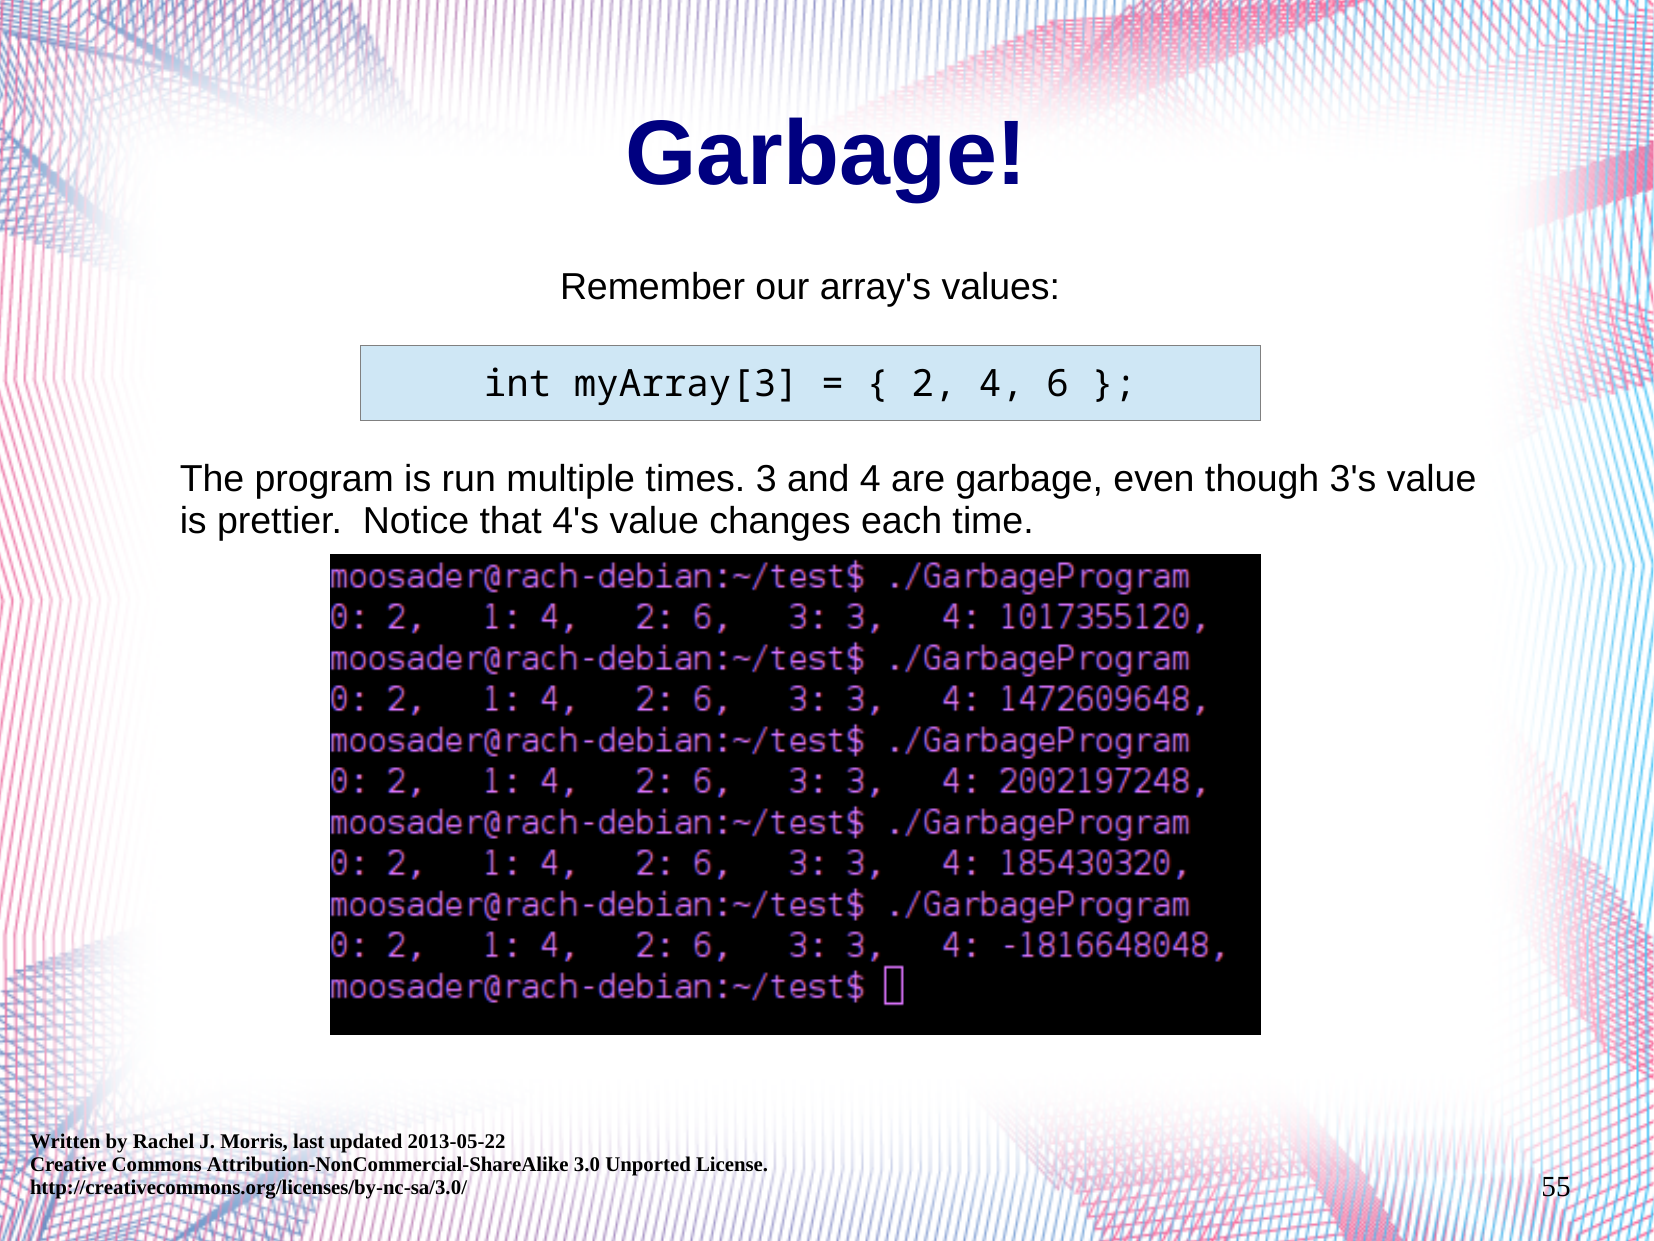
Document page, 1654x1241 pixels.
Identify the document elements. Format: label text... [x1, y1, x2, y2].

title Garbage! [82, 49, 1571, 257]
text_box The program is run multiple times. 3 and 4 are garbage, even though 3's value is prettier. Notice that 4's value changes each time. [165, 450, 1501, 549]
text_box int myArray[3] = { 2, 4, 6 }; [360, 345, 1261, 421]
text_box Remember our array's values: [150, 258, 1471, 316]
picture [0, 0, 1654, 1241]
